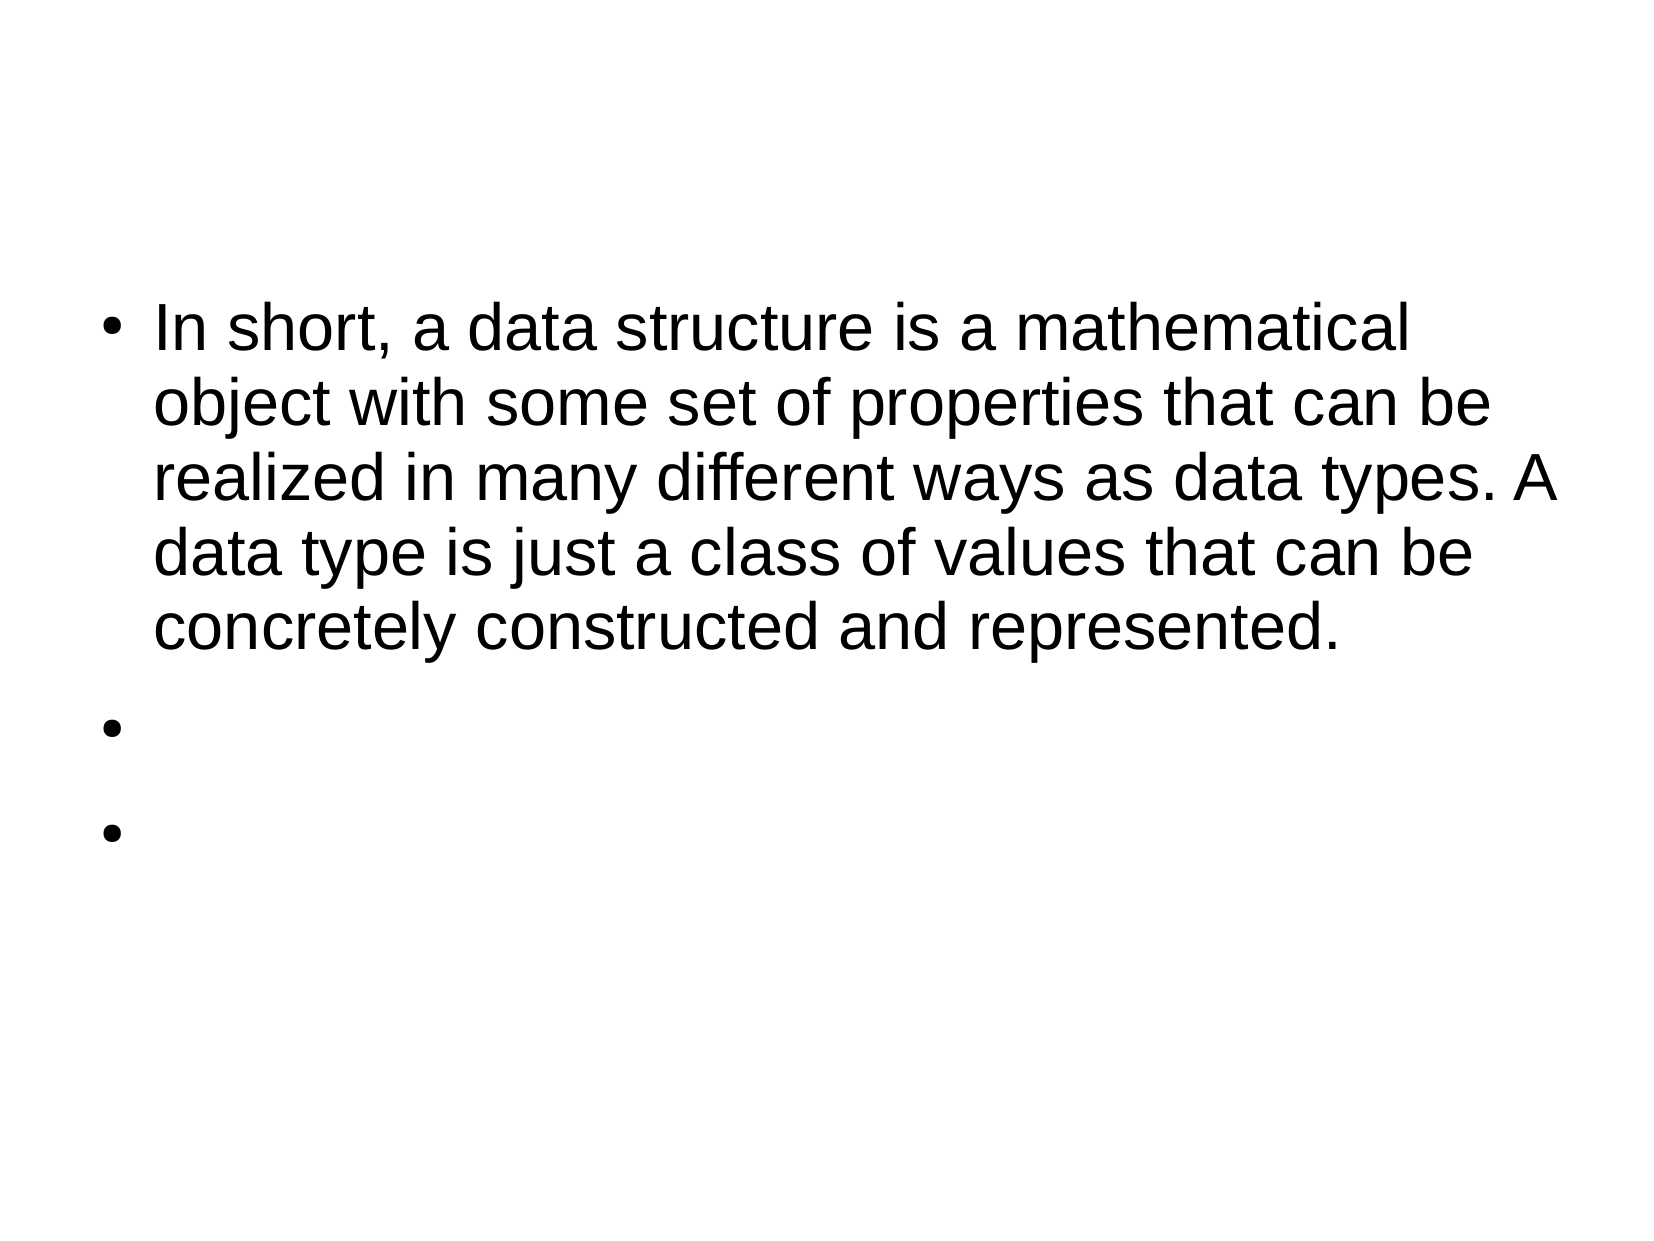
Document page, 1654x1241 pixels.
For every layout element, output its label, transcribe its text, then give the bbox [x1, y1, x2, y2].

list In short, a data structure is a mathematical object with some set of properties that can be realized in many different ways as data types. A data type is just a class of values that can be concretely constructed and represented. [82, 290, 1571, 1010]
